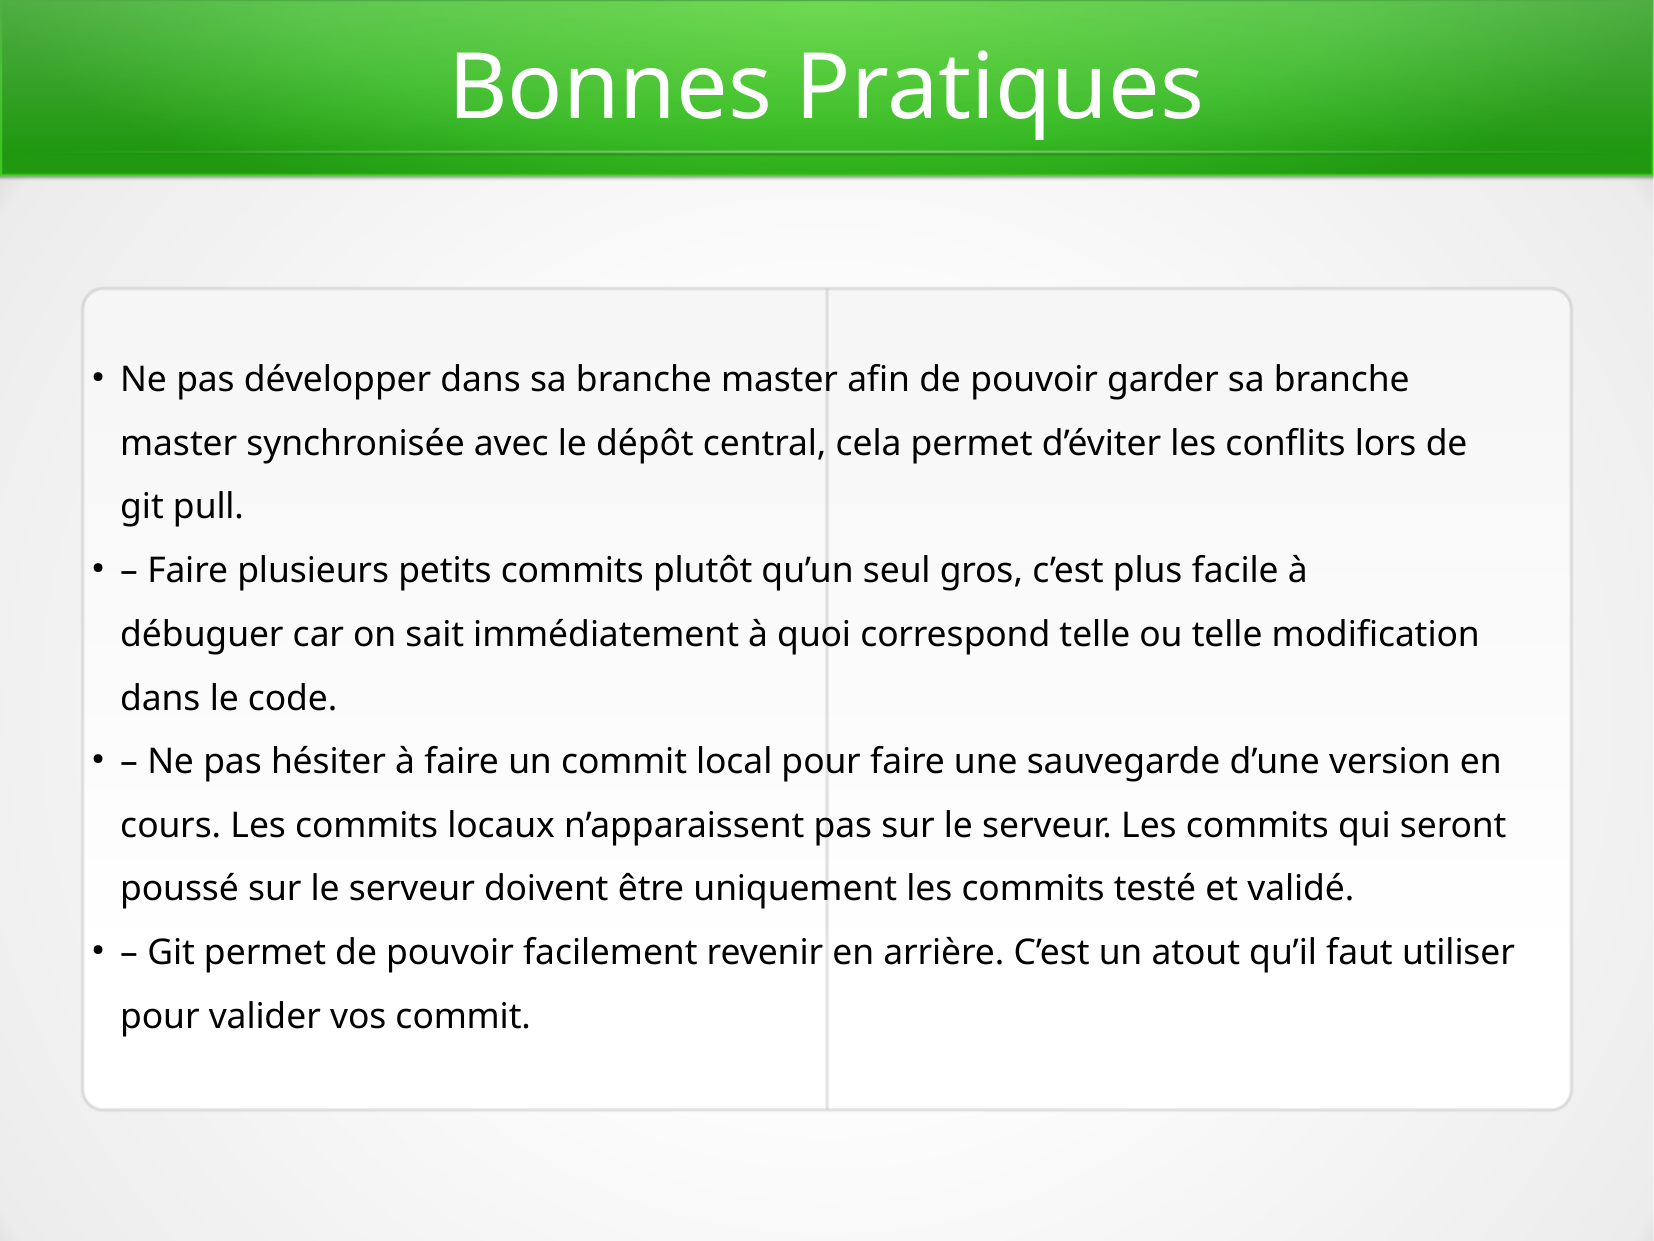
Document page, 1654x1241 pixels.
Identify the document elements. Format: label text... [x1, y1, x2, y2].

list Ne pas développer dans sa branche master afin de pouvoir garder sa branche master synchronisée avec le dépôt central, cela permet d’éviter les conflits lors de git pull. – Faire plusieurs petits commits plutôt qu’un seul gros, c’est plus facile à débuguer car on sait immédiatement à quoi correspond telle ou telle modification dans le code. – Ne pas hésiter à faire un commit local pour faire une sauvegarde d’une version en cours. Les commits locaux n’apparaissent pas sur le serveur. Les commits qui seront poussé sur le serveur doivent être uniquement les commits testé et validé. – Git permet de pouvoir facilement revenir en arrière. C’est un atout qu’il faut utiliser pour valider vos commit. [82, 290, 1560, 1111]
title Bonnes Pratiques [82, 11, 1571, 154]
picture [0, 0, 1654, 1241]
